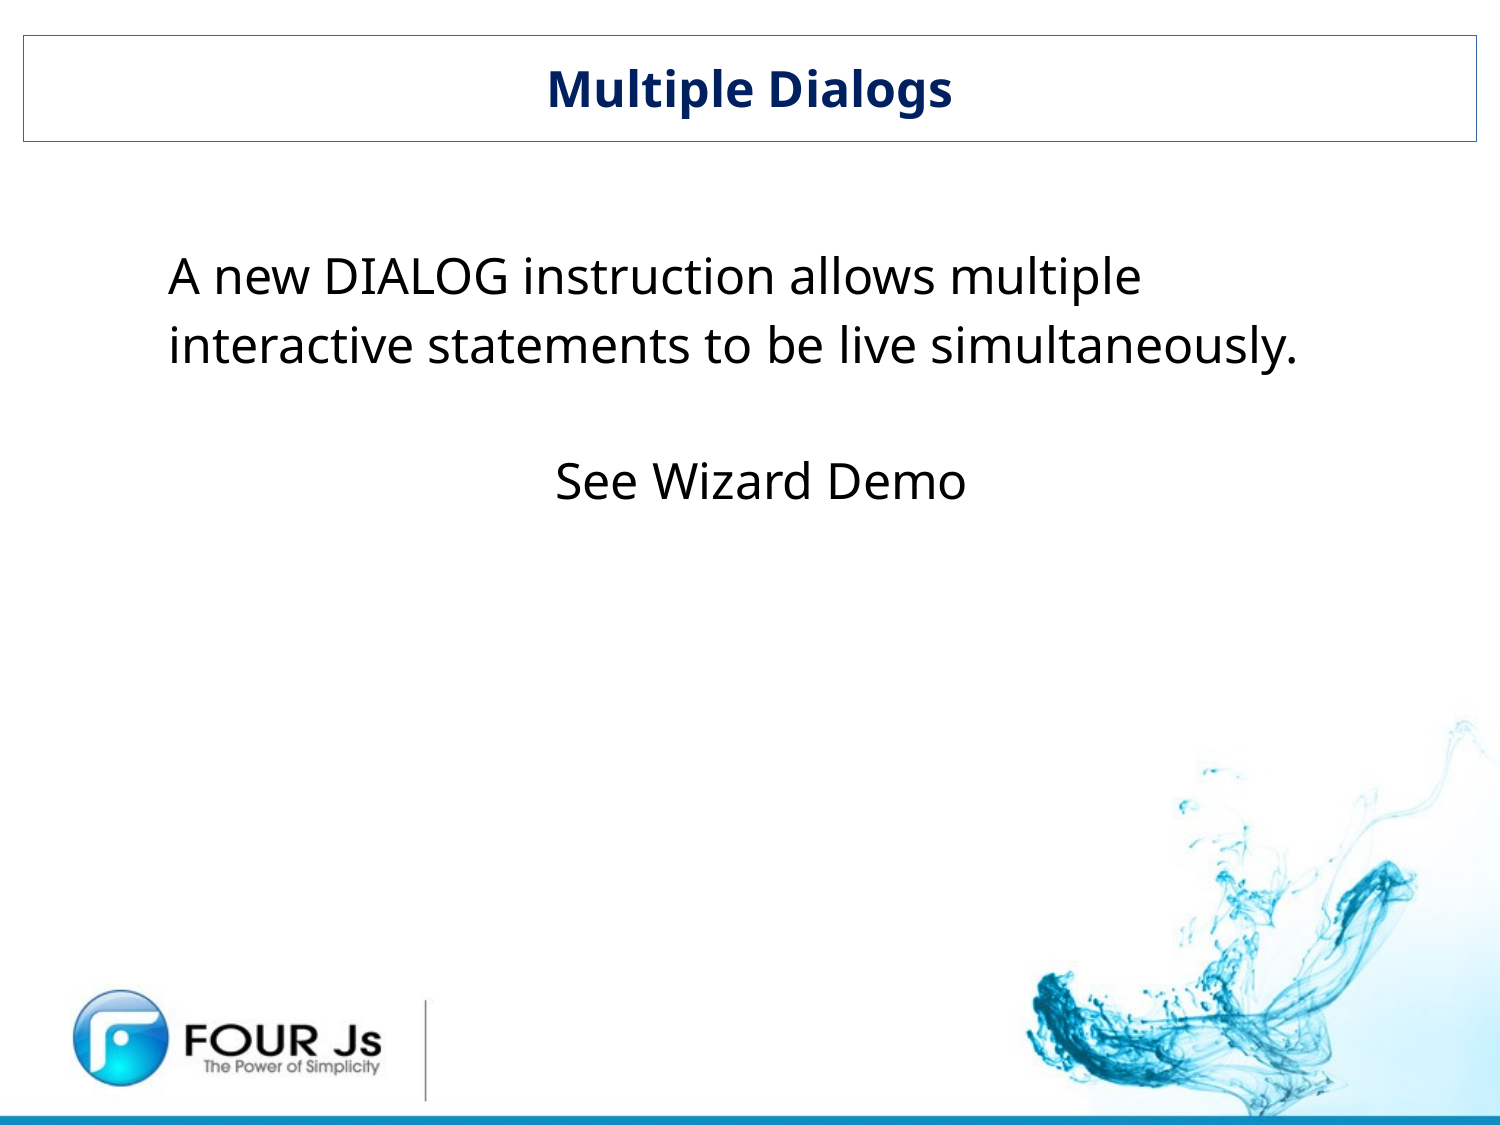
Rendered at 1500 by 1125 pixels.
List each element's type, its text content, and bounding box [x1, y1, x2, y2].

text_box A new DIALOG instruction allows multiple interactive statements to be live simultaneously. See Wizard Demo [153, 234, 1371, 945]
title Multiple Dialogs [23, 35, 1477, 142]
picture [0, 0, 1500, 1122]
